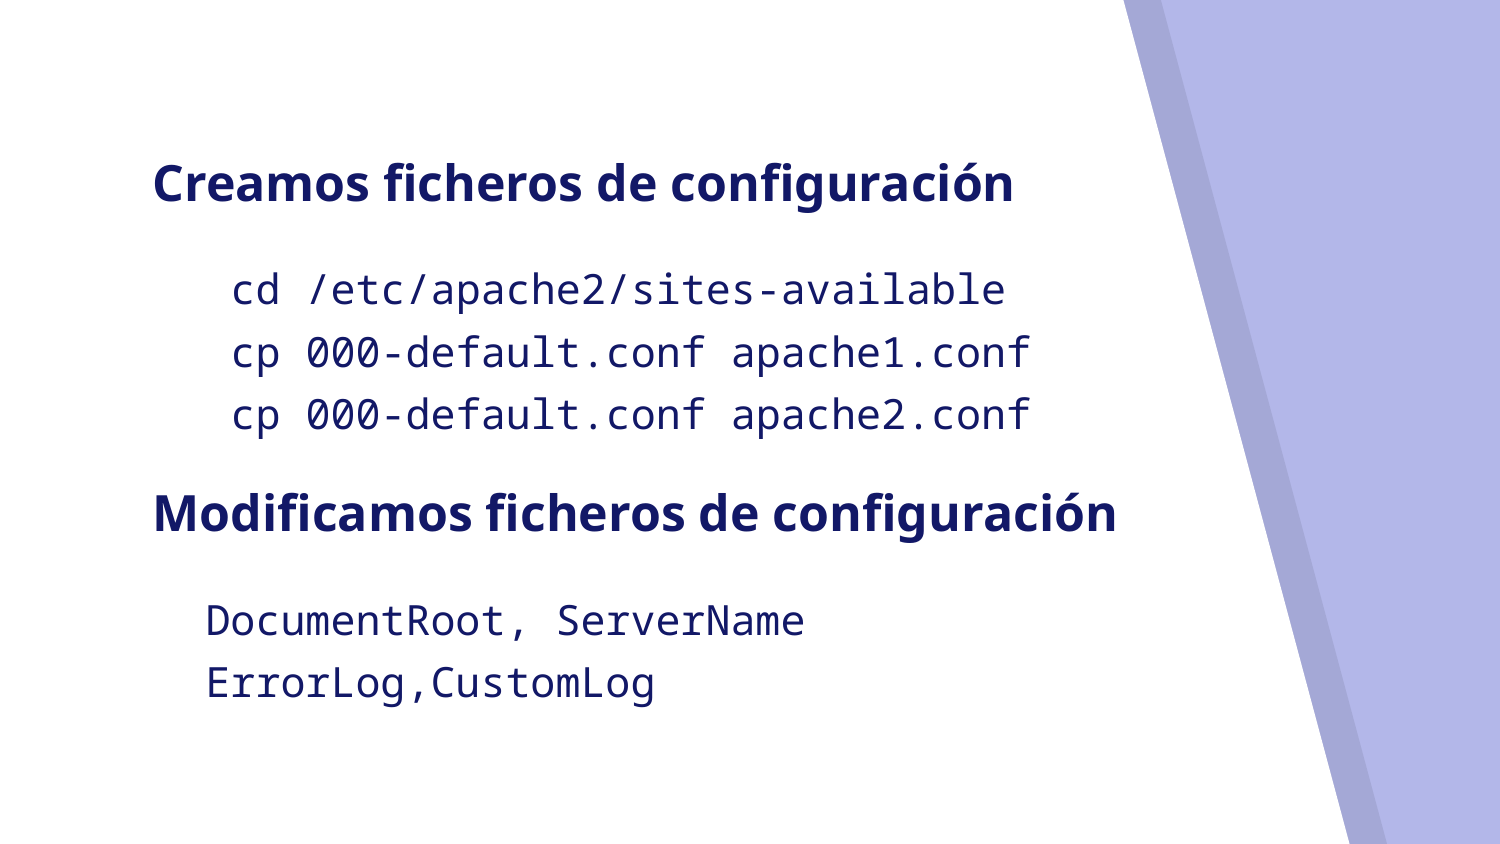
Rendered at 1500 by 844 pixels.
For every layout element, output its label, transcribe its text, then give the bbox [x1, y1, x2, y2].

title Modificamos ficheros de configuración [137, 477, 1276, 557]
list cd /etc/apache2/sites-available cp 000-default.conf apache1.conf cp 000-default.conf apache2.conf [190, 248, 1424, 497]
list DocumentRoot, ServerName ErrorLog,CustomLog [190, 578, 1424, 827]
title Creamos ficheros de configuración [137, 146, 1276, 227]
